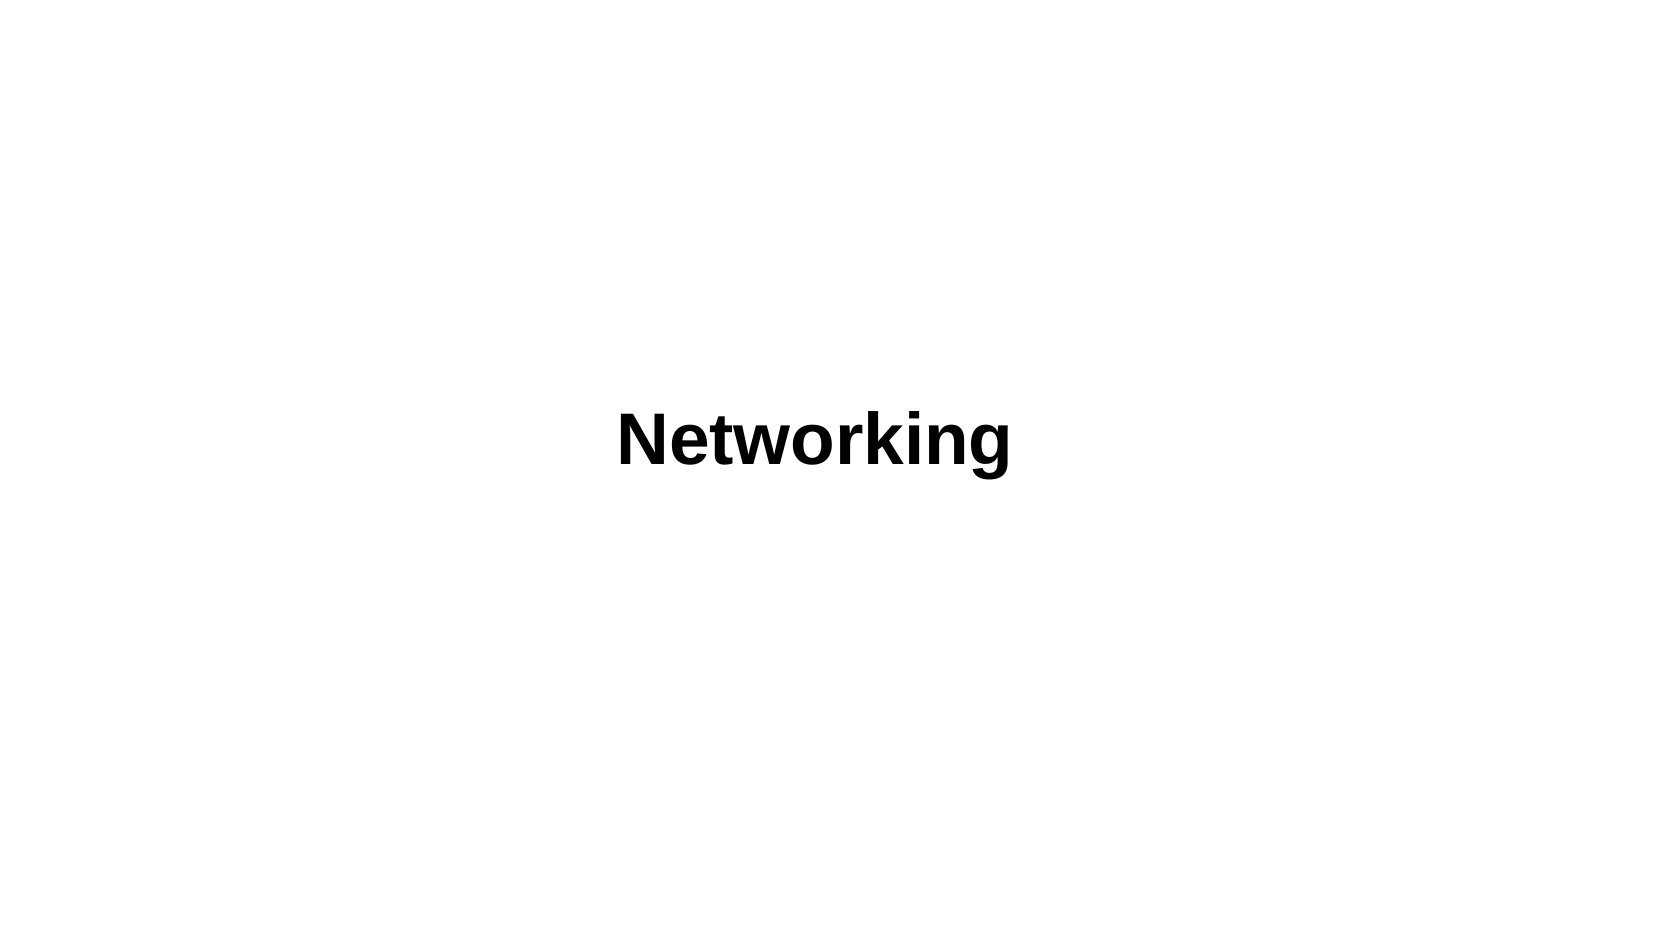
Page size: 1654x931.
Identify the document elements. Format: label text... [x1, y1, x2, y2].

title Networking [70, 398, 1559, 481]
